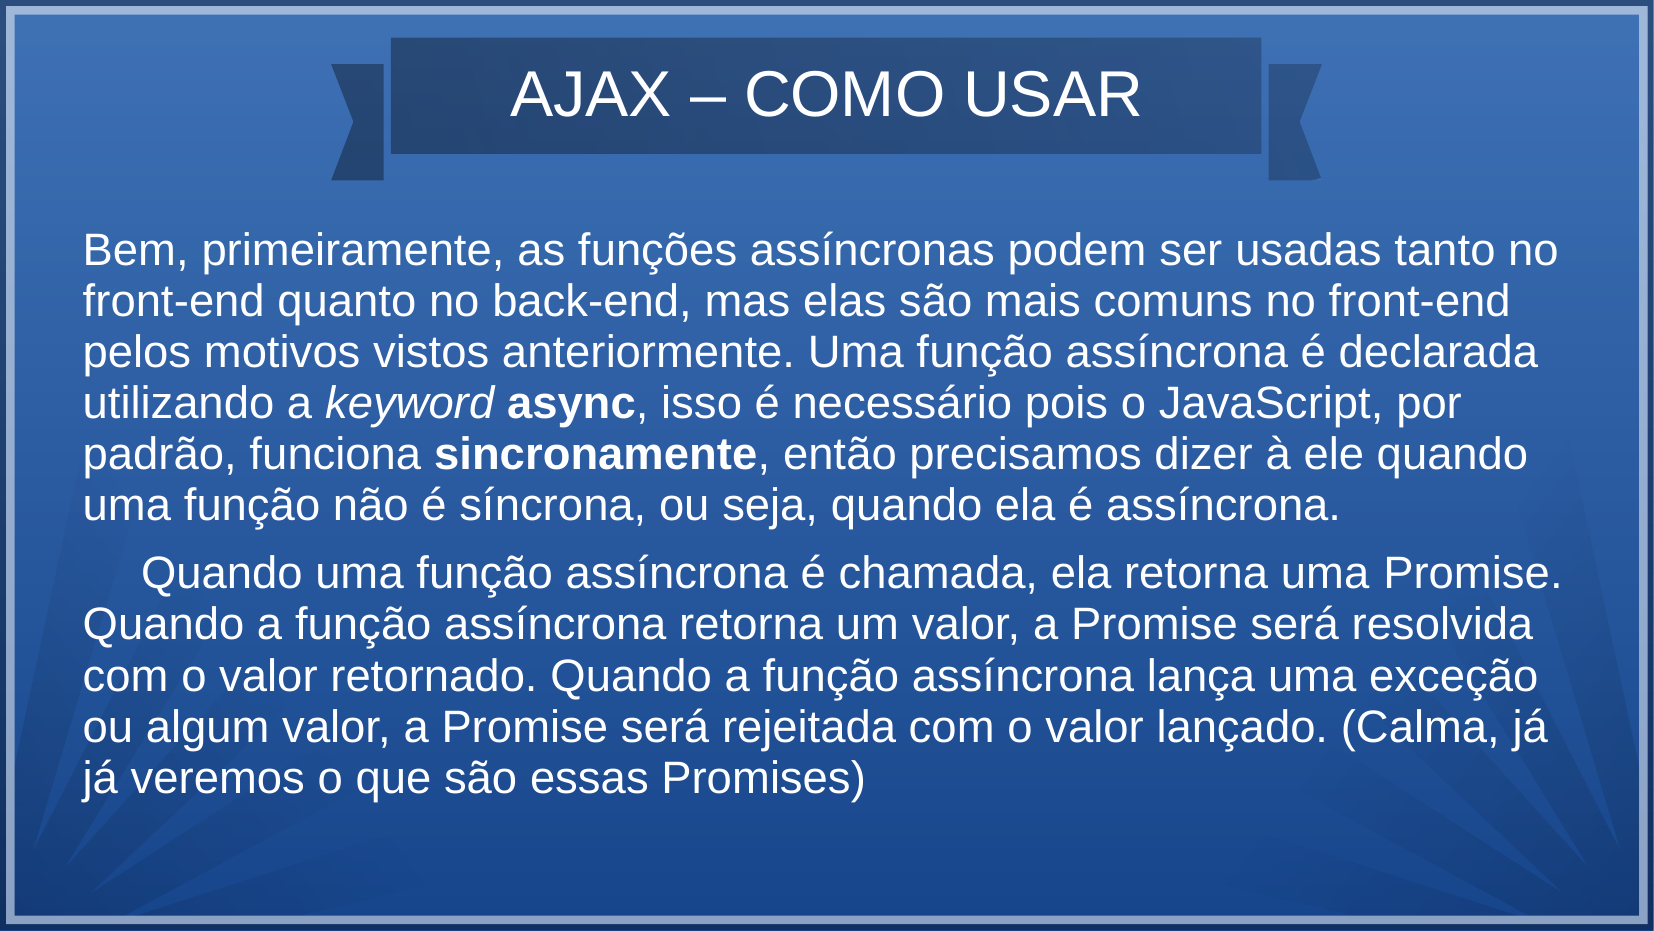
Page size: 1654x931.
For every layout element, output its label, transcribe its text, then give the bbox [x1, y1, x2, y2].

title AJAX – COMO USAR [389, 35, 1264, 154]
list Bem, primeiramente, as funções assíncronas podem ser usadas tanto no front-end quanto no back-end, mas elas são mais comuns no front-end pelos motivos vistos anteriormente. Uma função assíncrona é declarada utilizando a keyword async, isso é necessário pois o JavaScript, por padrão, funciona sincronamente, então precisamos dizer à ele quando uma função não é síncrona, ou seja, quando ela é assíncrona. Quando uma função assíncrona é chamada, ela retorna uma Promise. Quando a função assíncrona retorna um valor, a Promise será resolvida com o valor retornado. Quando a função assíncrona lança uma exceção ou algum valor, a Promise será rejeitada com o valor lançado. (Calma, já já veremos o que são essas Promises) [82, 224, 1571, 848]
